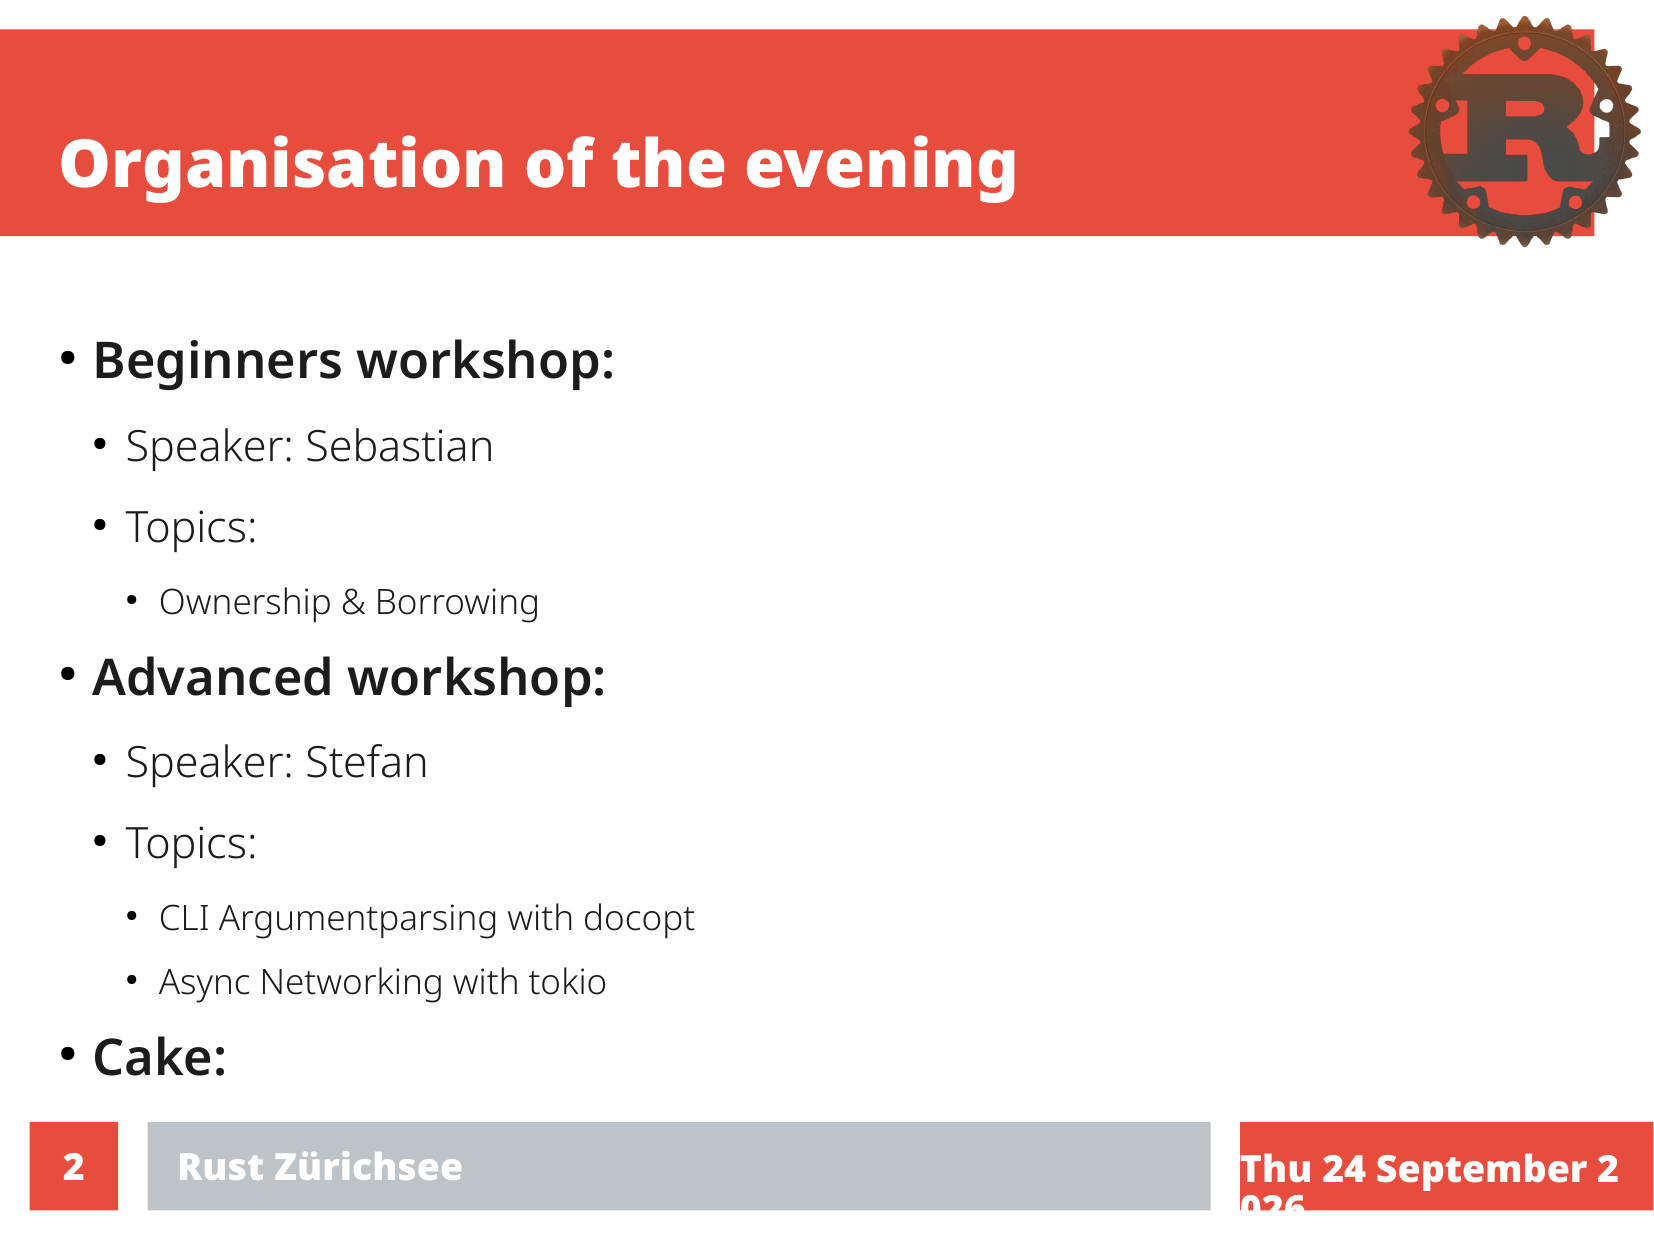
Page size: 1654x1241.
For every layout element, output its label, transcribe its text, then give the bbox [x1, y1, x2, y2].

list Beginners workshop: Speaker: Sebastian Topics: Ownership & Borrowing Advanced workshop: Speaker: Stefan Topics: CLI Argumentparsing with docopt Async Networking with tokio Cake: [59, 324, 1565, 1093]
title Organisation of the evening [59, 58, 1595, 207]
picture [1406, 14, 1643, 251]
